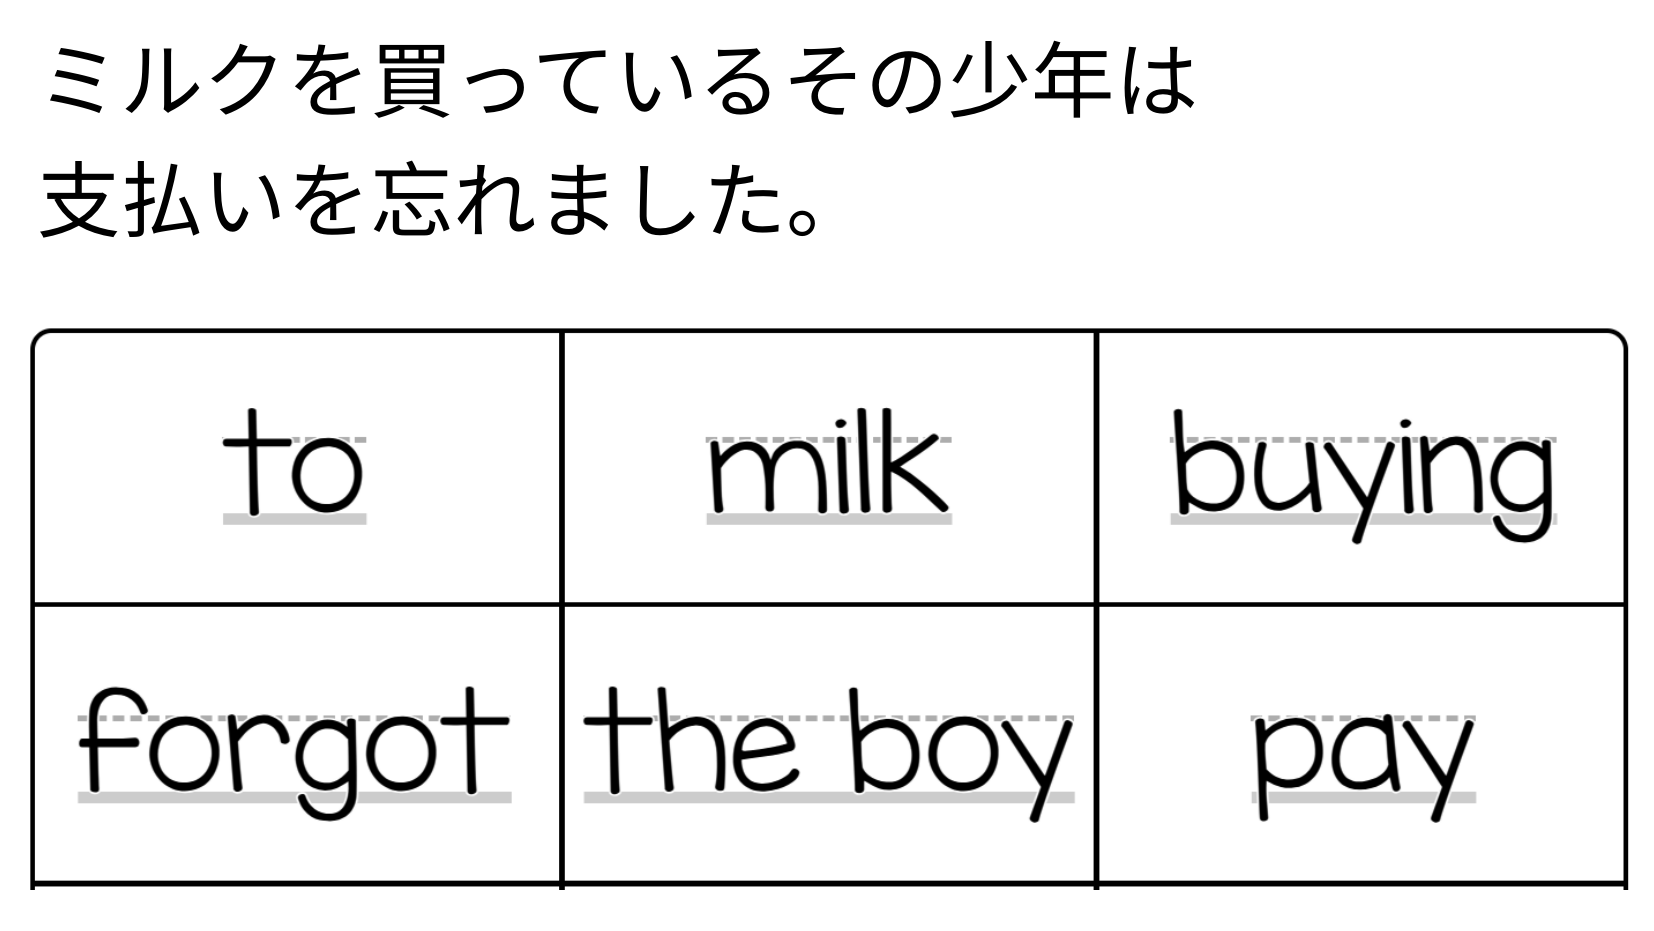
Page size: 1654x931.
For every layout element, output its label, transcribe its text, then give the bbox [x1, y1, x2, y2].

picture [20, 325, 1634, 890]
title ミルクを買っているその少年は 支払いを忘れました。 [37, 19, 1613, 252]
